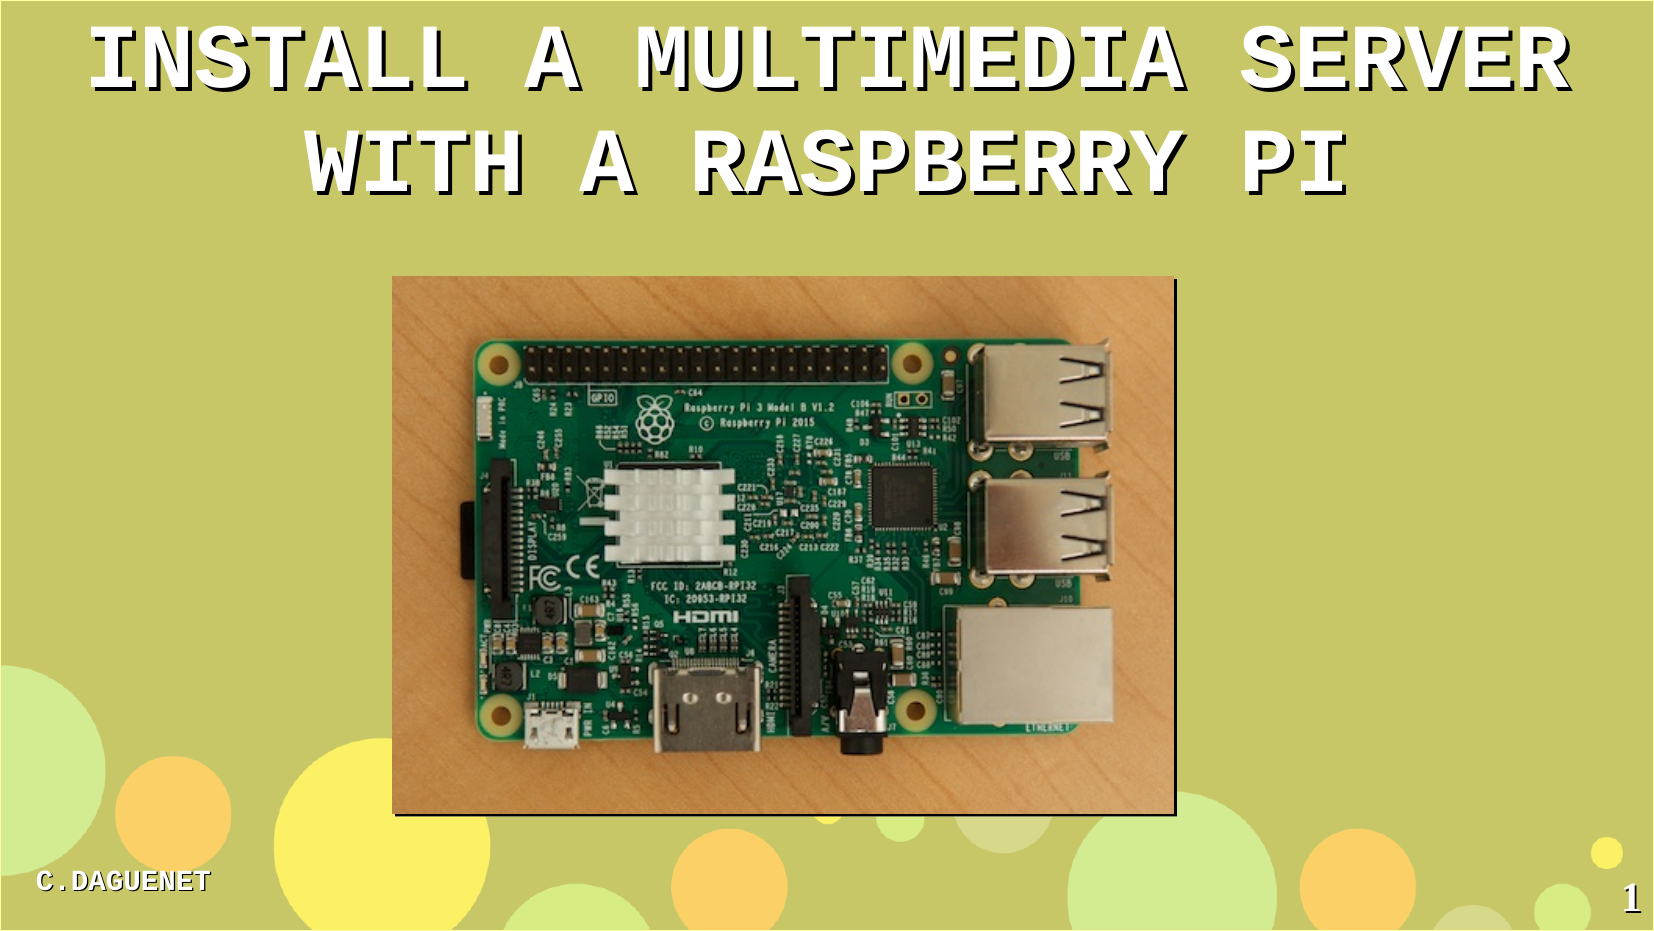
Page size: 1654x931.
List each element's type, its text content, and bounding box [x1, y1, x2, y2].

title INSTALL A MULTIMEDIA SERVER WITH A RASPBERRY PI [82, 10, 1571, 219]
picture [392, 276, 1174, 814]
